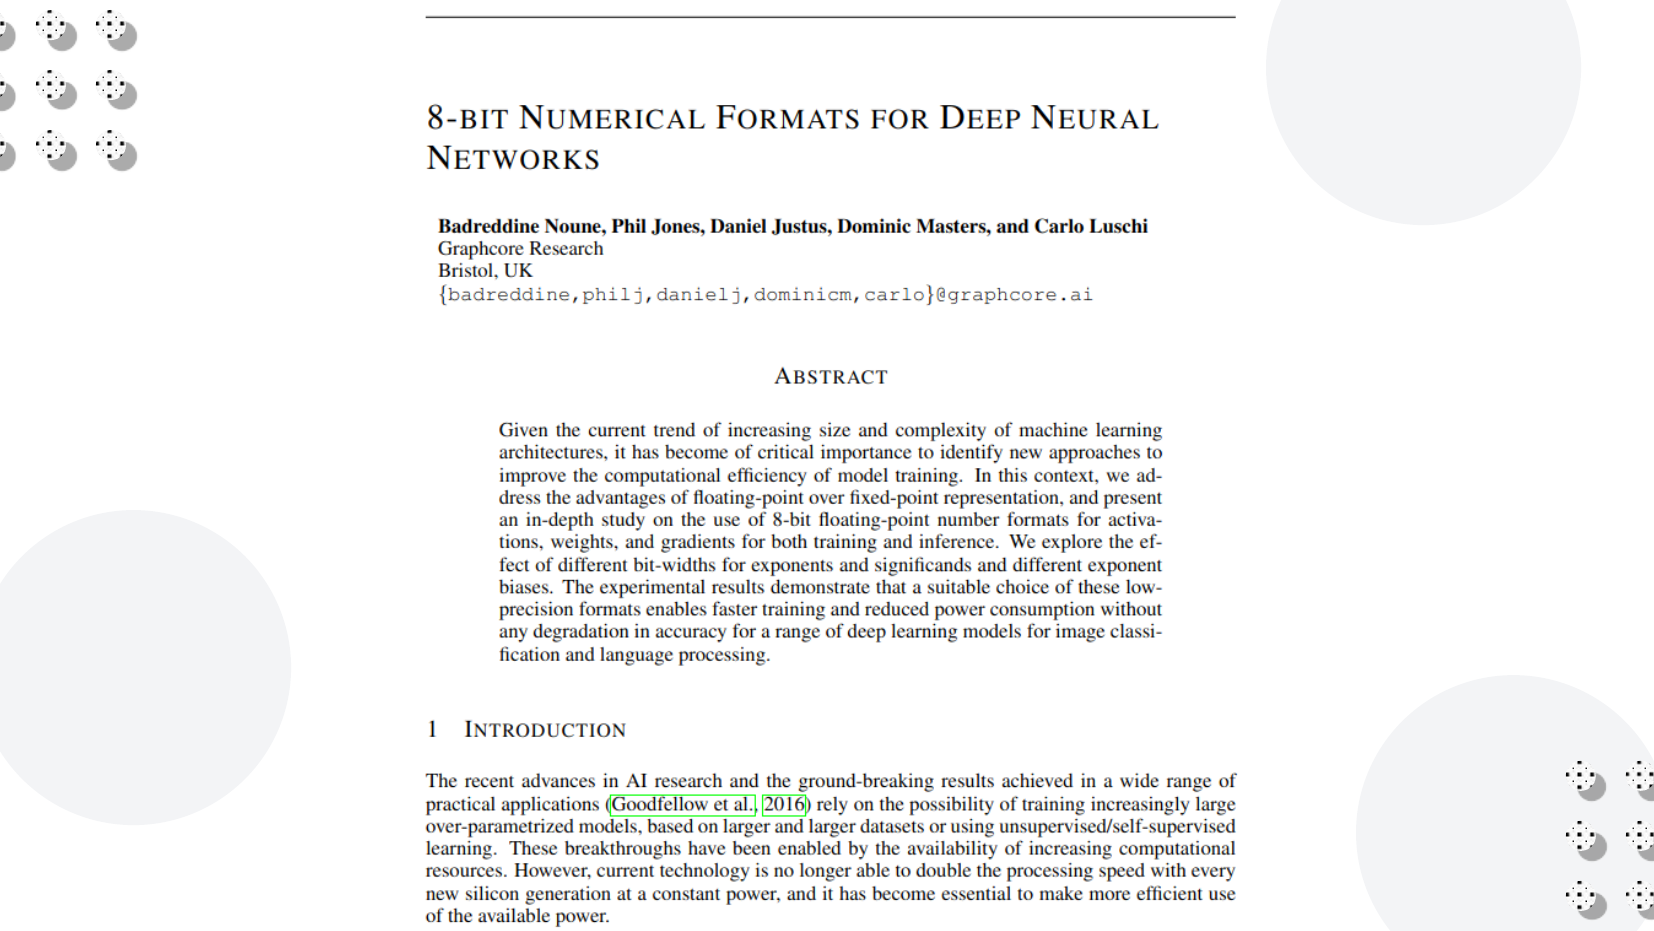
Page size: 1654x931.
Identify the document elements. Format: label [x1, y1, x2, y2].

picture [416, 1, 1242, 931]
picture [1565, 760, 1596, 791]
picture [1565, 820, 1596, 851]
picture [1625, 760, 1654, 791]
picture [35, 130, 67, 161]
picture [0, 73, 6, 98]
picture [95, 130, 127, 161]
picture [0, 13, 6, 38]
picture [35, 10, 66, 41]
picture [0, 133, 7, 158]
picture [1625, 820, 1654, 851]
picture [35, 70, 66, 101]
picture [1625, 880, 1654, 911]
picture [95, 69, 126, 101]
picture [95, 9, 126, 41]
picture [1565, 880, 1596, 911]
